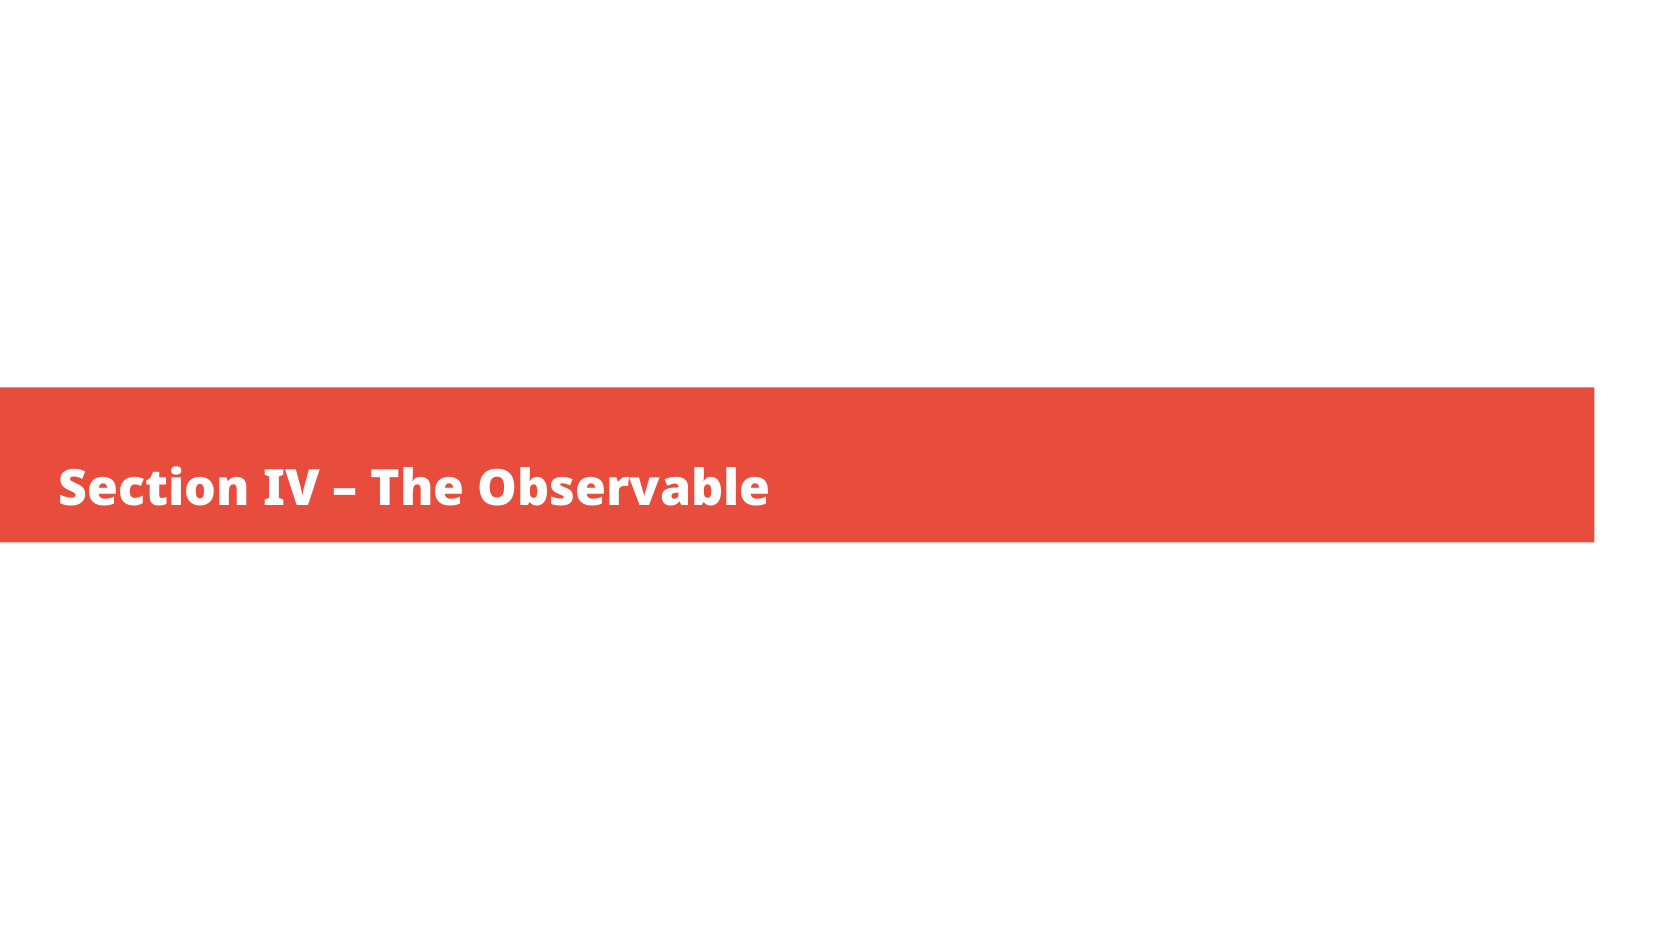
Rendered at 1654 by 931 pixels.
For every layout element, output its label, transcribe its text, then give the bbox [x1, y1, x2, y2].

title Section IV – The Observable [58, 409, 1595, 521]
